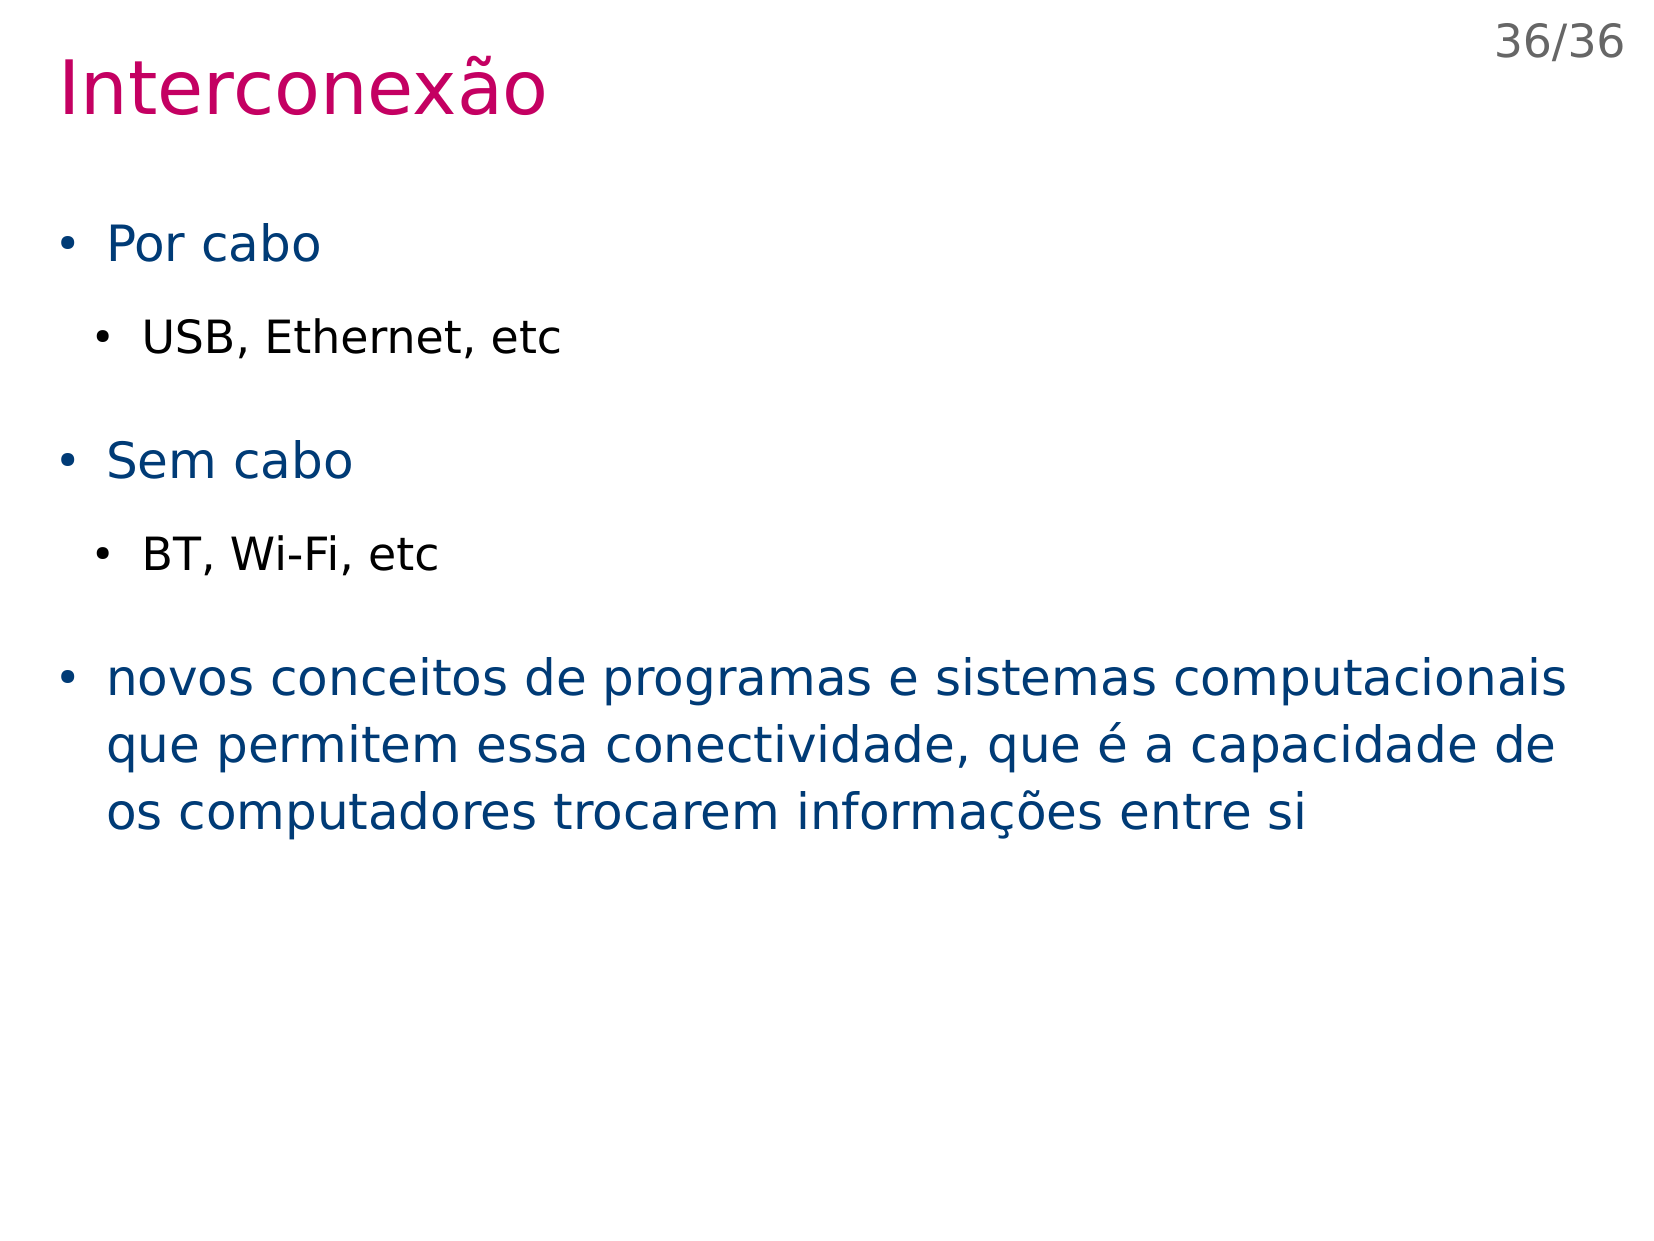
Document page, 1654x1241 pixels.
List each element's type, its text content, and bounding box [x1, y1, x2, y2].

list Por cabo USB, Ethernet, etc Sem cabo BT, Wi-Fi, etc novos conceitos de programas e sistemas computacionais que permitem essa conectividade, que é a capacidade de os computadores trocarem informações entre si [59, 206, 1625, 1211]
title Interconexão [59, 29, 1625, 148]
